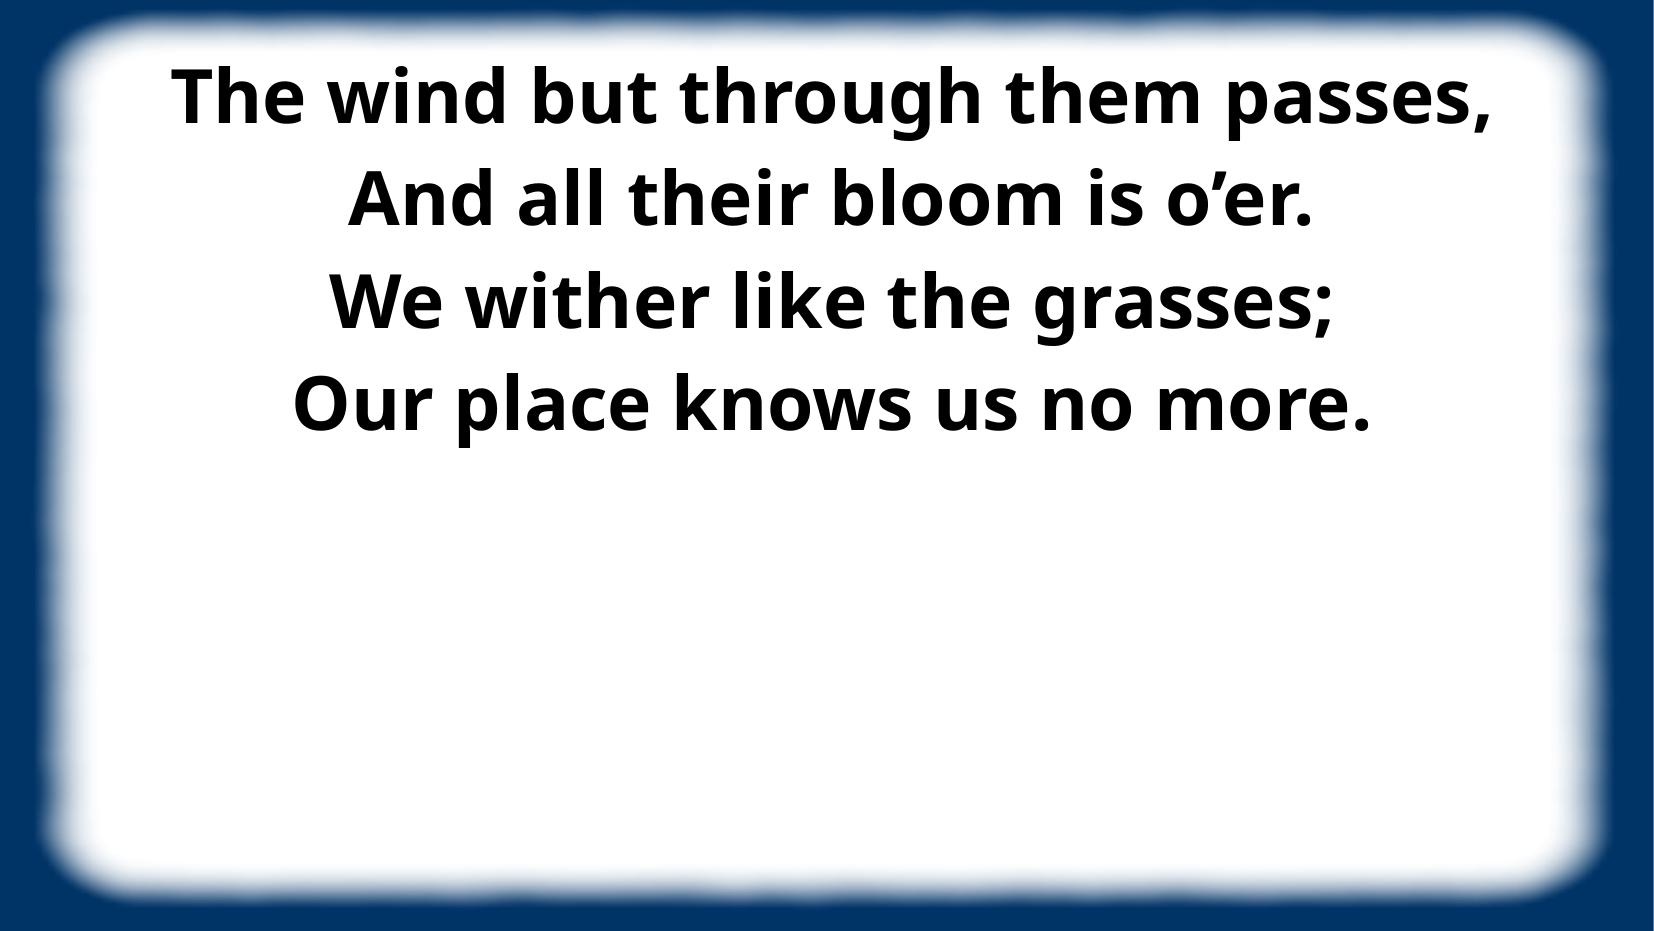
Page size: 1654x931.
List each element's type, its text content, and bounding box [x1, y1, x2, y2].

text_box The wind but through them passes, And all their bloom is o’er. We wither like the grasses; Our place knows us no more. [90, 35, 1576, 451]
picture [0, 0, 1654, 931]
